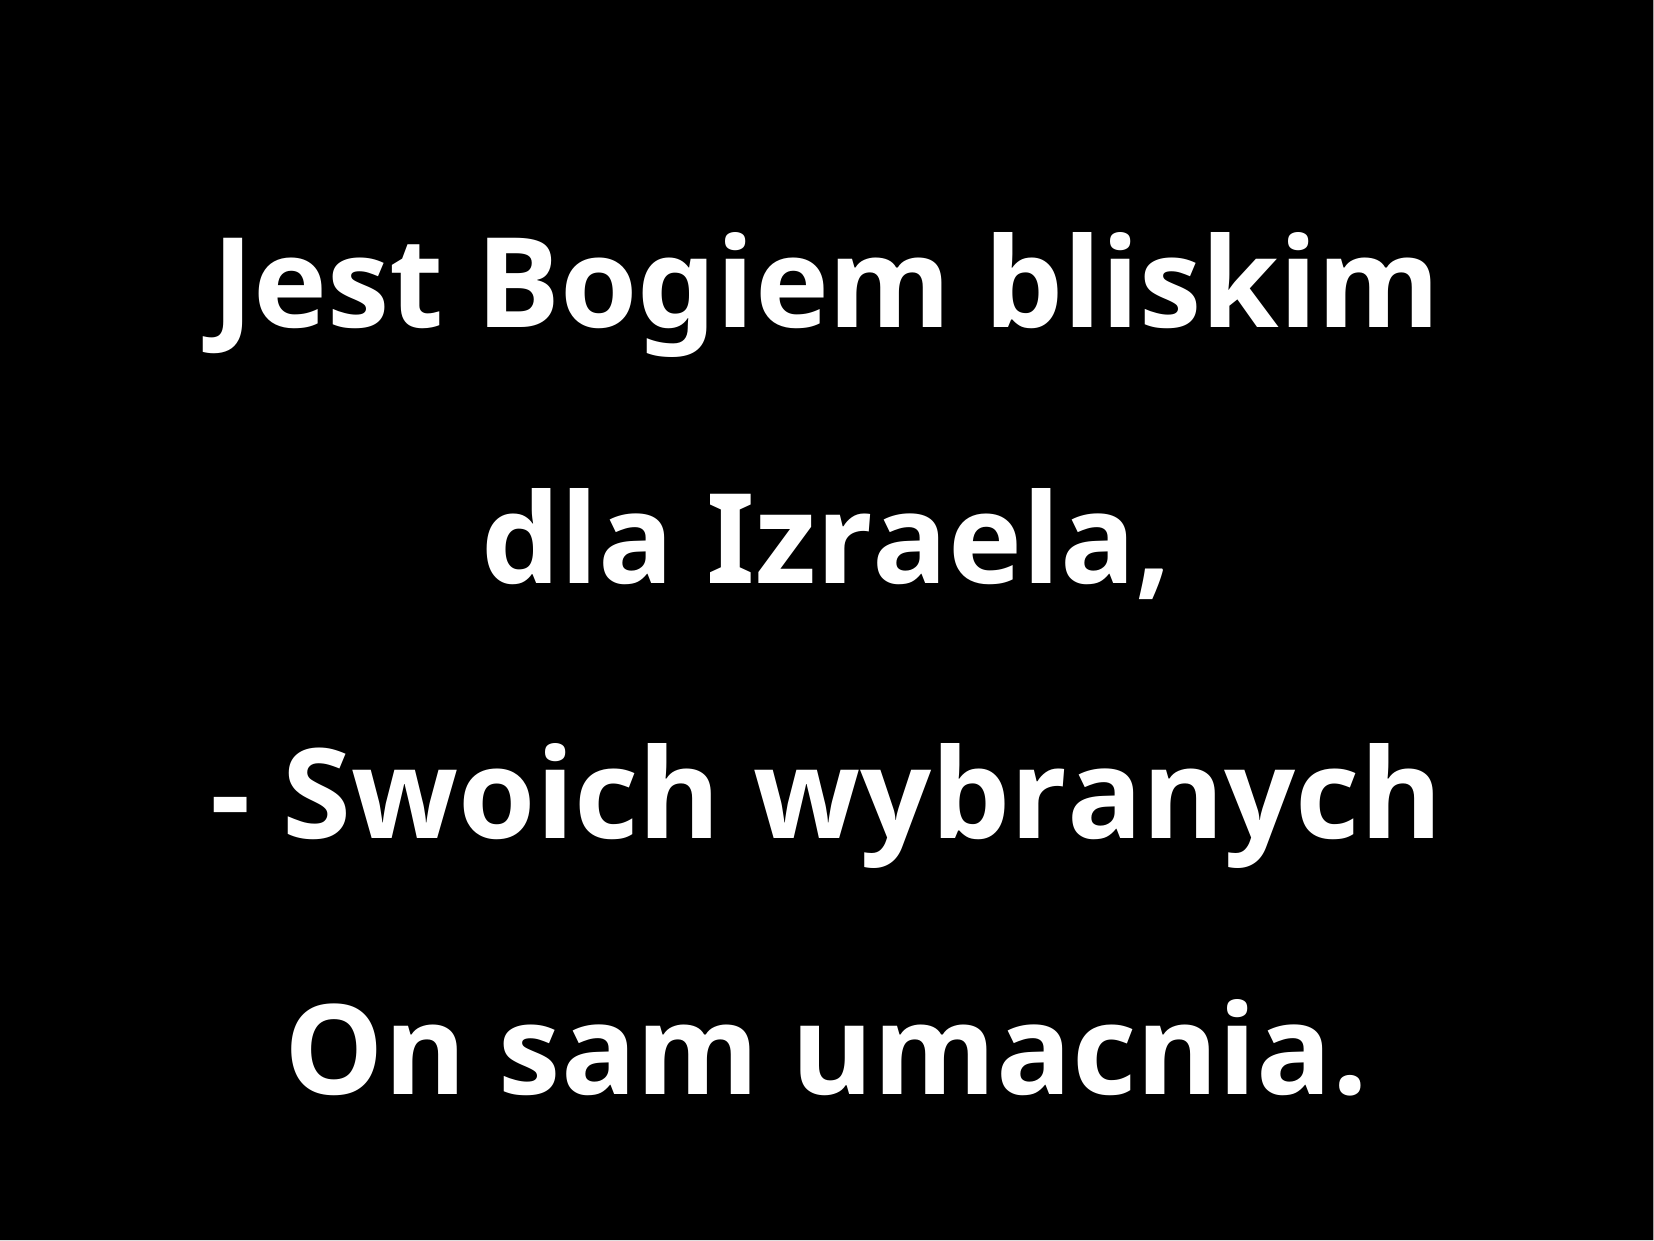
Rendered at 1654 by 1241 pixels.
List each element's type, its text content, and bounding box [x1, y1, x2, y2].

title Jest Bogiem bliskim dla Izraela, - Swoich wybranych On sam umacnia. [0, 0, 1654, 1241]
